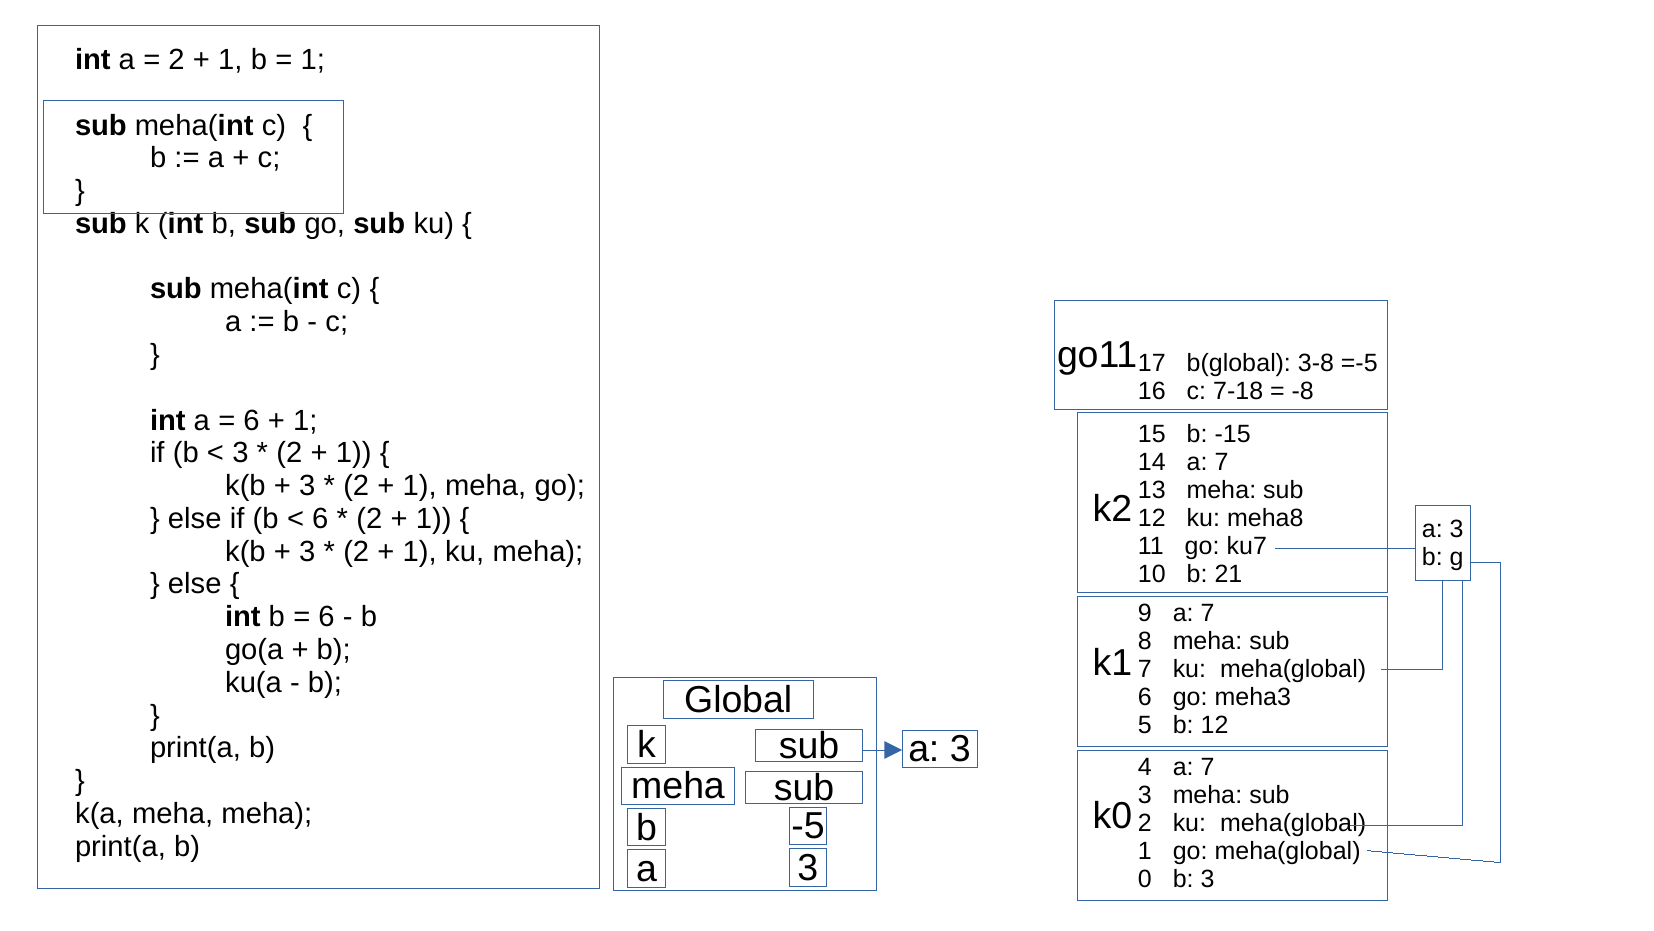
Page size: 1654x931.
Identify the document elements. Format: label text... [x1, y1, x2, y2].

text_box k0 [1077, 787, 1123, 845]
text_box k1 [1077, 634, 1123, 691]
text_box a: 3 b: g [1415, 505, 1471, 581]
subtitle int a = 2 + 1, b = 1; sub meha(int c) { b := a + c; } sub k (int b, sub go, sub ku) { sub meha(int c) { a := b - c; } int a = 6 + 1; if (b < 3 * (2 + 1)) { k(b + 3 * (2 + 1), meha, go); } else if (b < 6 * (2 + 1)) { k(b + 3 * (2 + 1), ku, meha); } else { int b = 6 - b go(a + b); ku(a - b); } print(a, b) } k(a, meha, meha); print(a, b) [75, 43, 638, 863]
text_box 9 a: 7 8 meha: sub 7 ku: meha(global) 6 go: meha3 5 b: 12 [1123, 593, 1382, 747]
text_box 17 b(global): 3-8 =-5 16 c: 7-18 = -8 [1123, 229, 1426, 441]
text_box 3 [789, 848, 827, 887]
text_box 4 a: 7 3 meha: sub 2 ku: meha(global) 1 go: meha(global) 0 b: 3 [1123, 747, 1382, 901]
text_box b [627, 808, 666, 846]
text_box 15 b: -15 14 a: 7 13 meha: sub 12 ku: meha8 11 go: ku7 10 b: 21 [1123, 441, 1319, 596]
text_box go11 [1042, 325, 1123, 383]
subtitle int a = 2 + 1, b = 1; sub meha(int c) { b := a + c; } sub k (int b, sub go, sub ku) { sub meha(int c) { a := b - c; } int a = 6 + 1; if (b < 3 * (2 + 1)) { k(b + 3 * (2 + 1), meha, go); } else if (b < 6 * (2 + 1)) { k(b + 3 * (2 + 1), ku, meha); } else { int b = 6 - b go(a + b); ku(a - b); } print(a, b) } k(a, meha, meha); print(a, b) [75, 101, 343, 213]
text_box a: 3 [902, 730, 978, 768]
text_box sub [745, 771, 863, 804]
text_box -5 [789, 807, 827, 845]
text_box sub [755, 729, 863, 762]
text_box k2 [1077, 480, 1123, 538]
text_box k [627, 725, 666, 764]
text_box meha [621, 767, 735, 805]
text_box Global [663, 680, 814, 719]
text_box a [627, 849, 666, 888]
